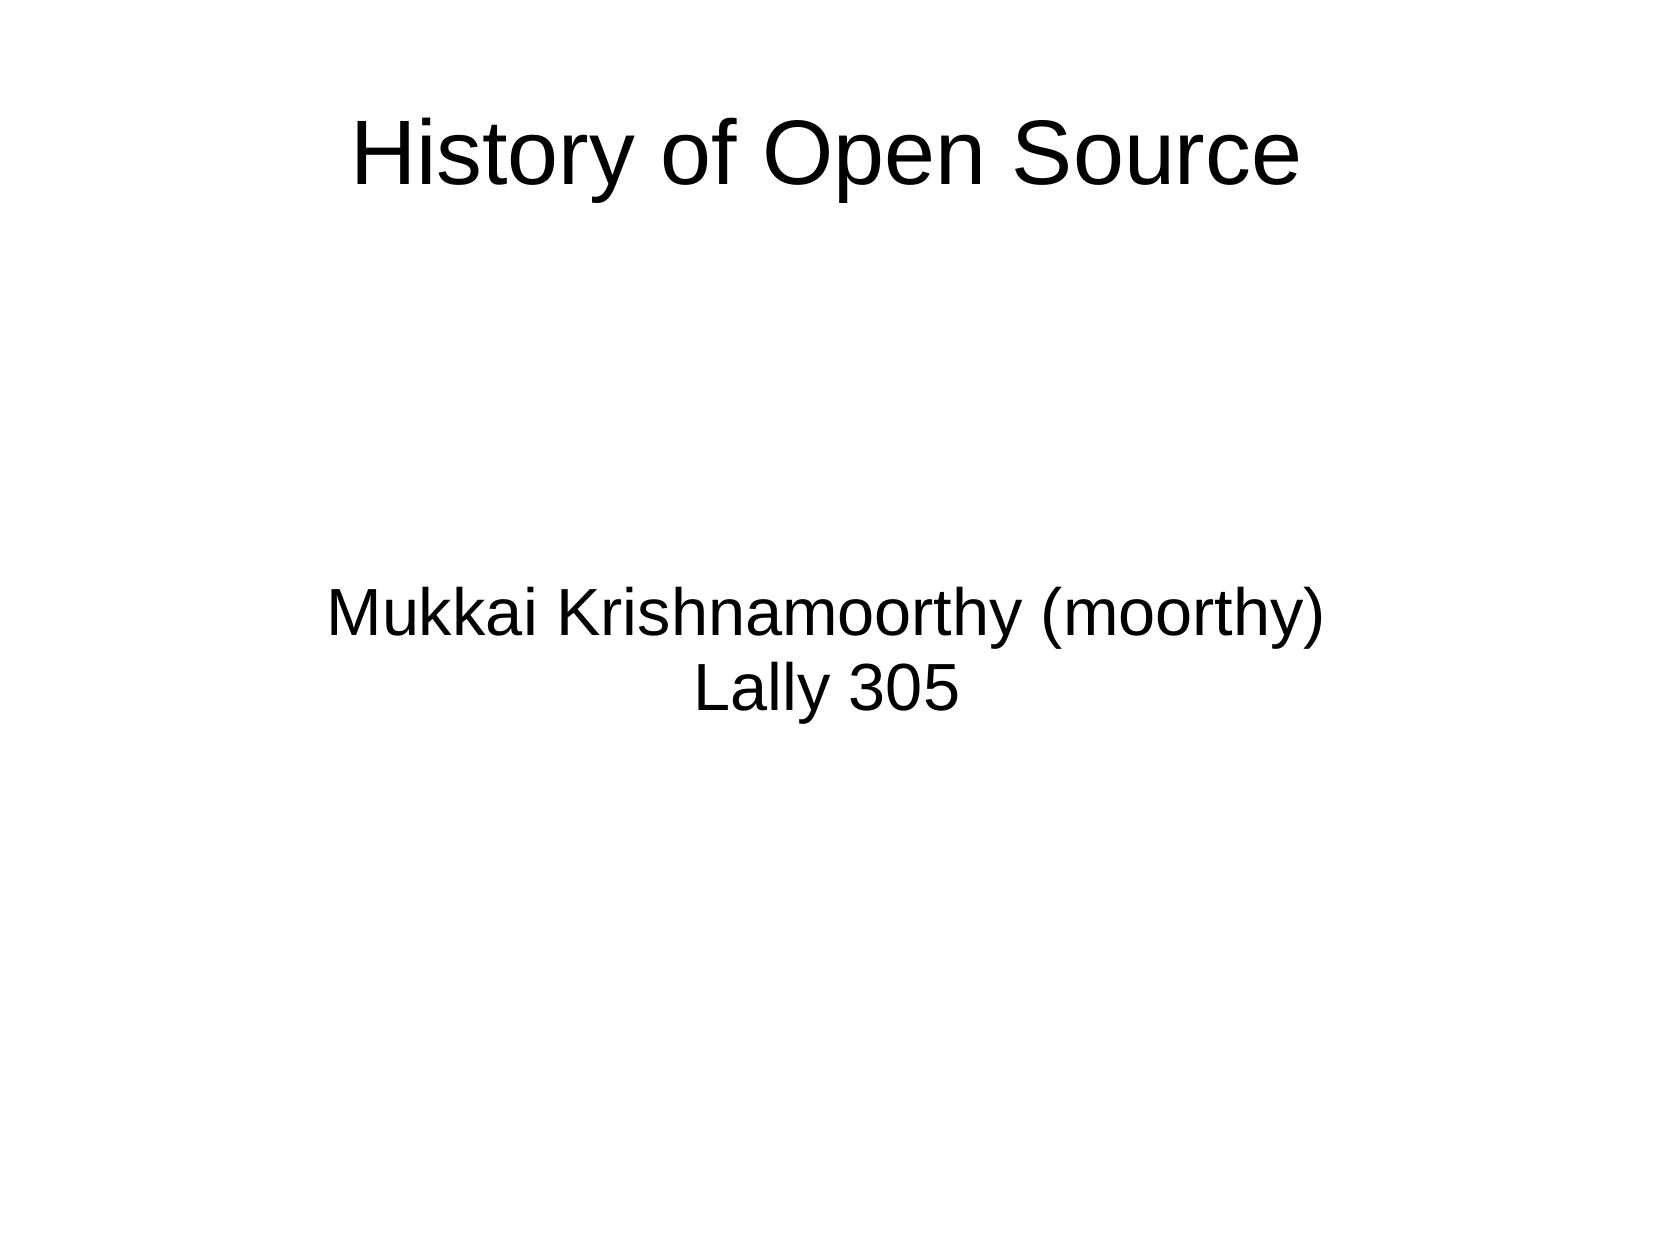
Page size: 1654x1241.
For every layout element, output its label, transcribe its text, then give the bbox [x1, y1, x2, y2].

subtitle Mukkai Krishnamoorthy (moorthy) Lally 305 [82, 290, 1571, 1010]
title History of Open Source [82, 49, 1571, 257]
